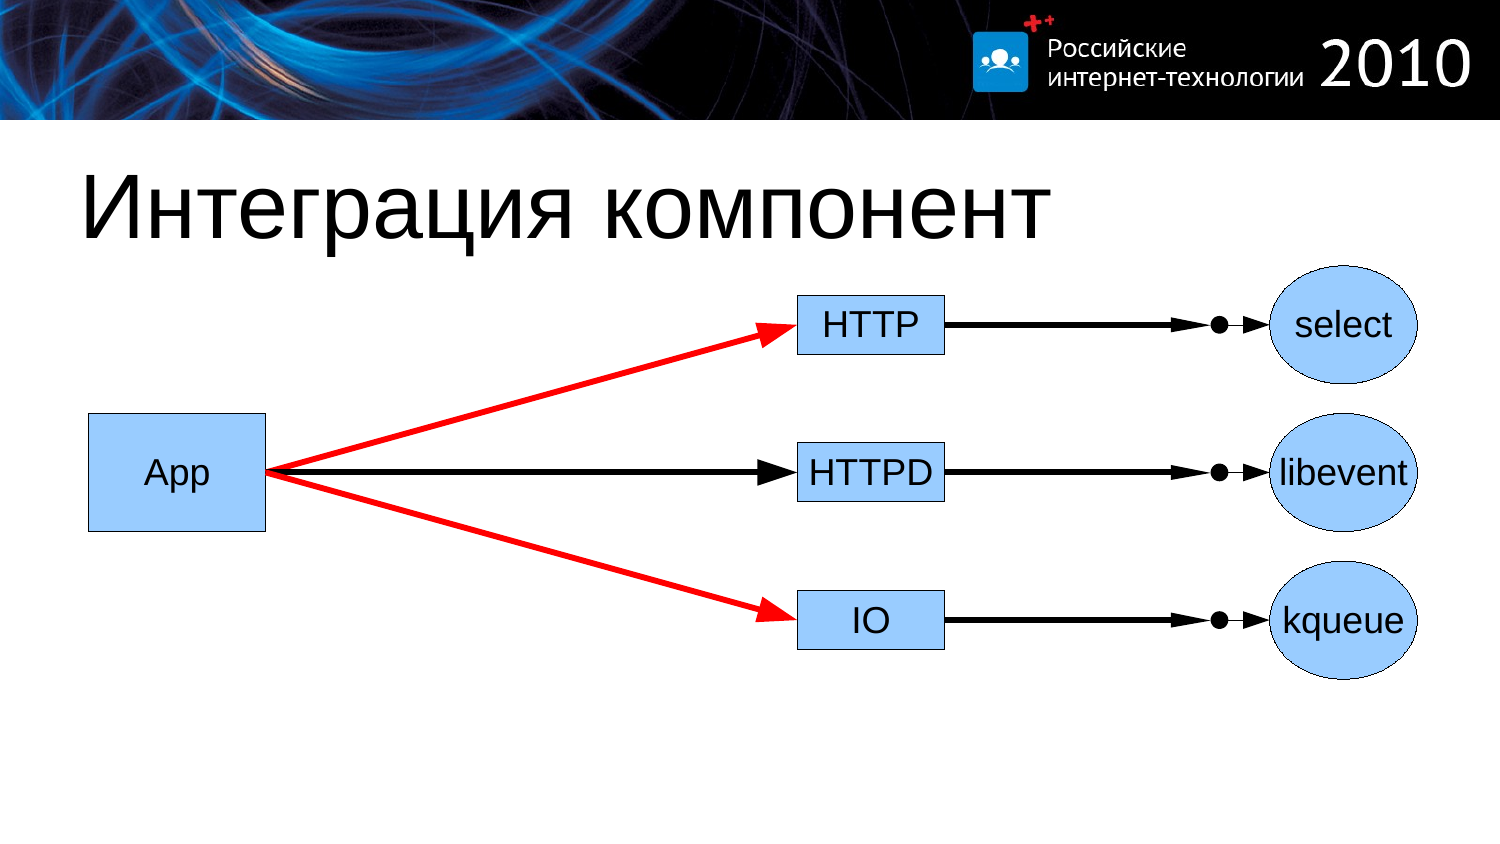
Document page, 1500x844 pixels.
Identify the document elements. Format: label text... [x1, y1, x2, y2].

text_box IO [797, 590, 945, 650]
text_box App [88, 413, 266, 532]
text_box libevent [1269, 413, 1418, 532]
title Интеграция компонент [79, 149, 1430, 264]
text_box HTTPD [797, 442, 945, 502]
text_box HTTP [797, 295, 945, 355]
text_box select [1269, 265, 1418, 384]
picture [0, 0, 1500, 120]
text_box kqueue [1269, 561, 1418, 680]
